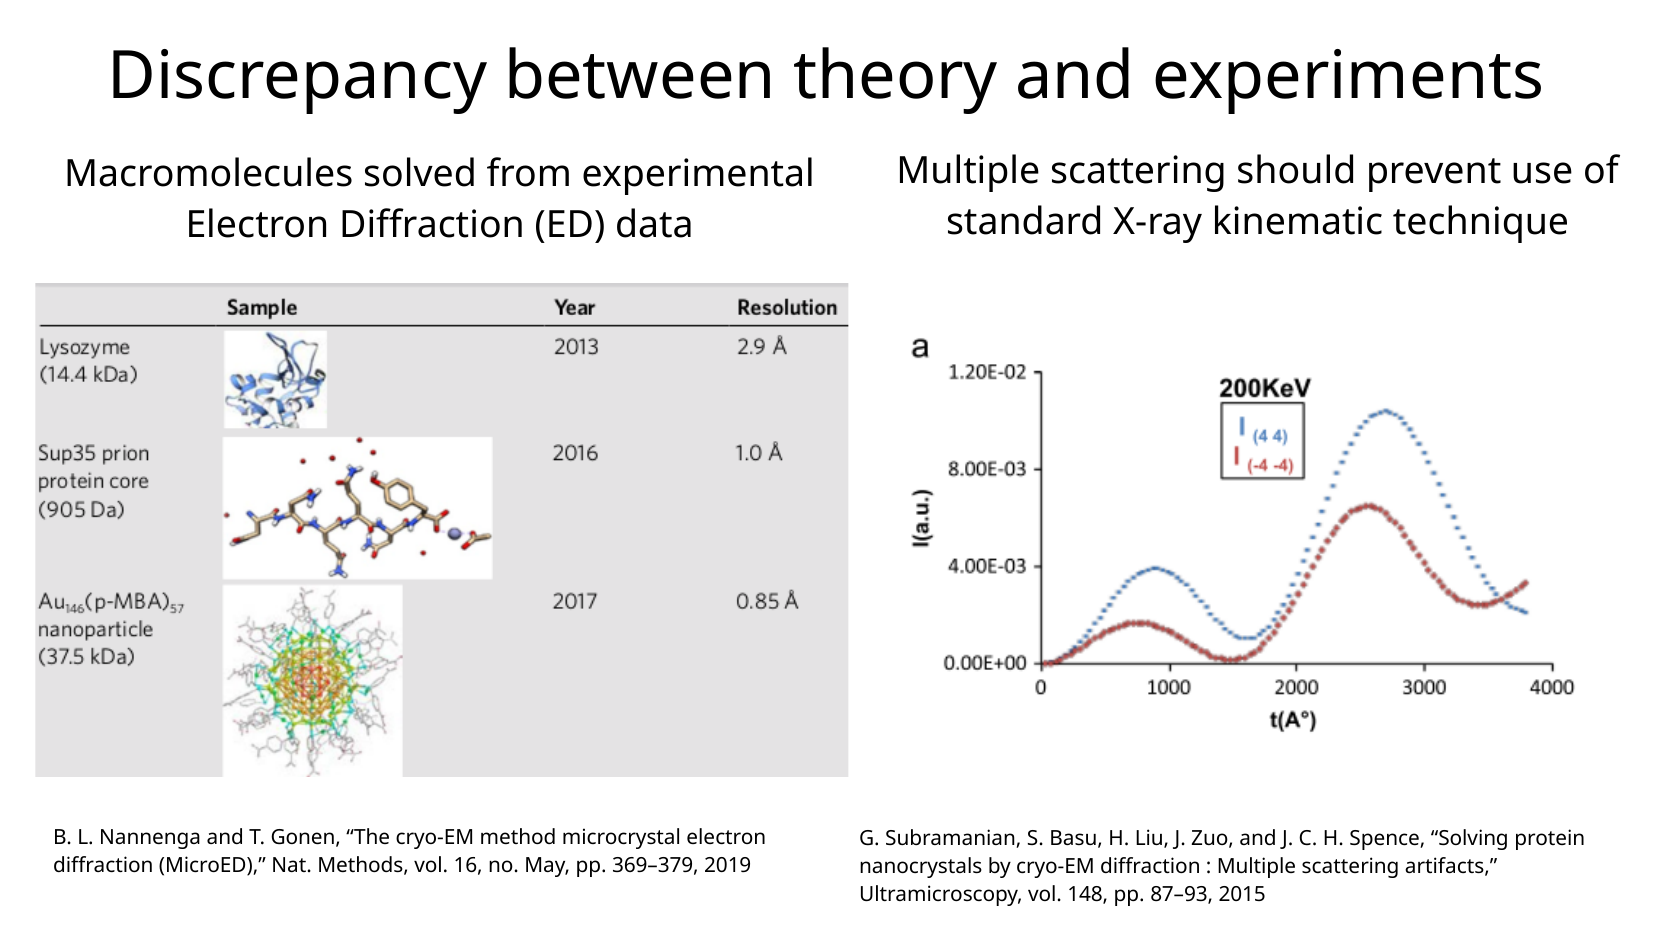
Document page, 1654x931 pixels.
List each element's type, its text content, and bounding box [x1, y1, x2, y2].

title Discrepancy between theory and experiments [0, 0, 1654, 148]
text_box B. L. Nannenga and T. Gonen, “The cryo-EM method microcrystal electron diffraction (MicroED),” Nat. Methods, vol. 16, no. May, pp. 369–379, 2019 [38, 814, 845, 886]
picture [897, 319, 1598, 751]
text_box G. Subramanian, S. Basu, H. Liu, J. Zuo, and J. C. H. Spence, “Solving protein nanocrystals by cryo-EM diffraction : Multiple scattering artifacts,” Ultramicroscopy, vol. 148, pp. 87–93, 2015 [844, 815, 1651, 914]
title Multiple scattering should prevent use of standard X-ray kinematic technique [888, 144, 1627, 246]
picture [35, 283, 849, 777]
title Macromolecules solved from experimental Electron Diffraction (ED) data [41, 147, 839, 249]
